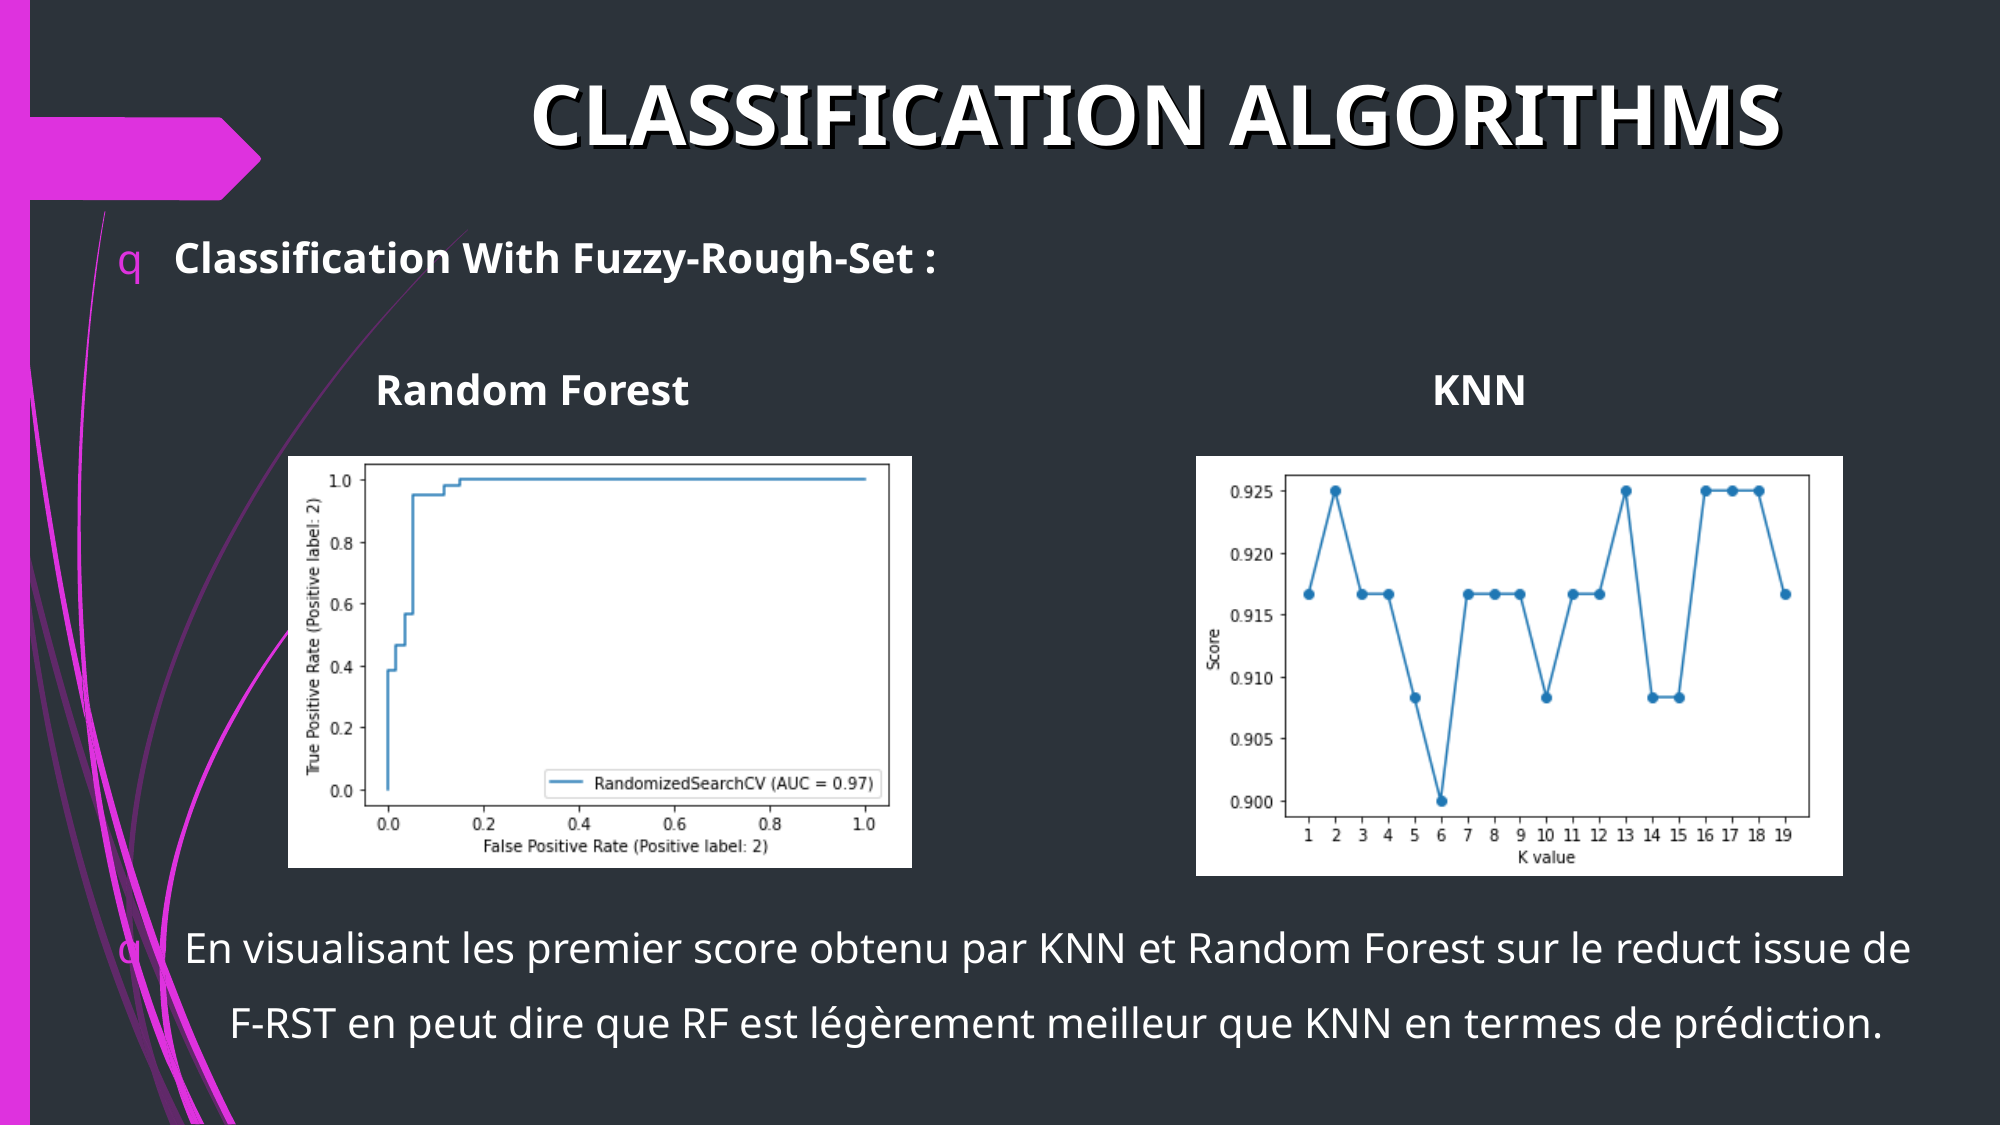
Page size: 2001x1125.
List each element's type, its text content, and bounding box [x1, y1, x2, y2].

picture [1196, 456, 1843, 876]
list Classification With Fuzzy-Rough-Set : Random Forest KNN En visualisant les premier score obtenu par KNN et Random Forest sur le reduct issue de F-RST en peut dire que RF est légèrement meilleur que KNN en termes de prédiction. [102, 230, 1966, 1103]
picture [288, 456, 912, 868]
title CLASSIFICATION ALGORITHMS [425, 54, 1888, 196]
